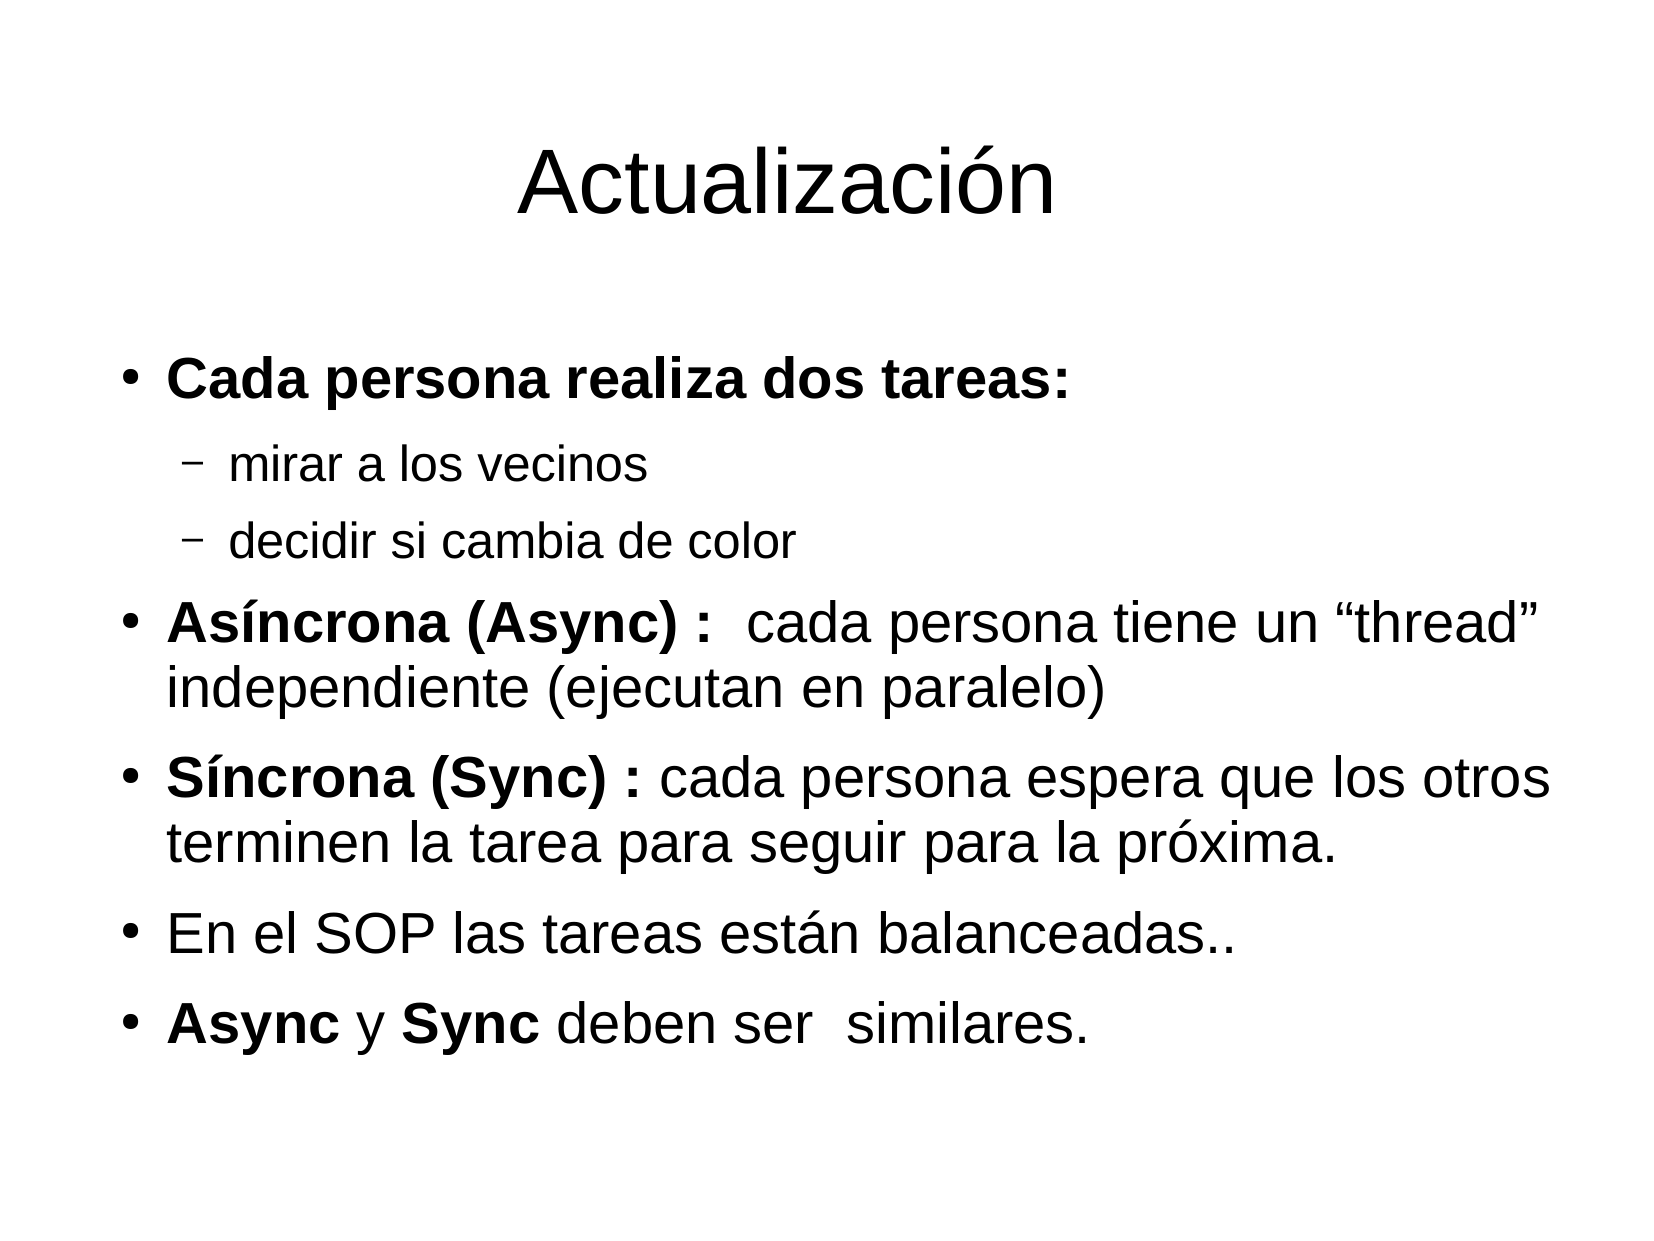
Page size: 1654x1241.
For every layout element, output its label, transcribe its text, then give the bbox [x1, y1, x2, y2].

title Actualización [56, 77, 1546, 286]
list Cada persona realiza dos tareas: mirar a los vecinos decidir si cambia de color Asíncrona (Async) : cada persona tiene un “thread” independiente (ejecutan en paralelo) Síncrona (Sync) : cada persona espera que los otros terminen la tarea para seguir para la próxima. En el SOP las tareas están balanceadas.. Async y Sync deben ser similares. [105, 345, 1594, 1066]
